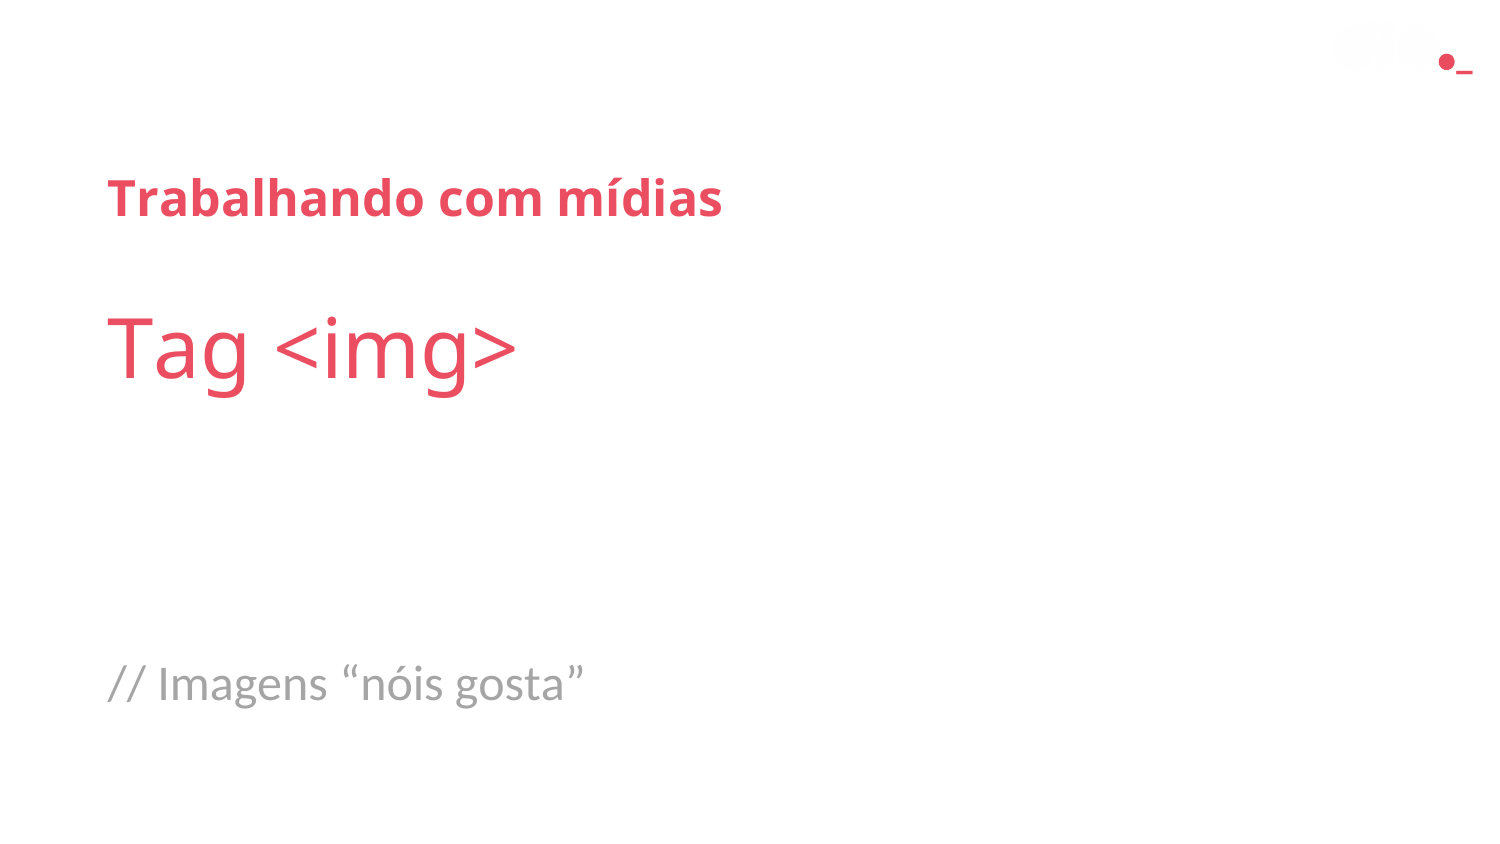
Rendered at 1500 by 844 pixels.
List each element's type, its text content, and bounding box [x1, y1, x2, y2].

text_box // Imagens “nóis gosta” [92, 635, 1309, 701]
picture [1333, 19, 1473, 75]
text_box Tag <img> [92, 264, 1309, 431]
text_box Trabalhando com mídias [92, 142, 1309, 223]
